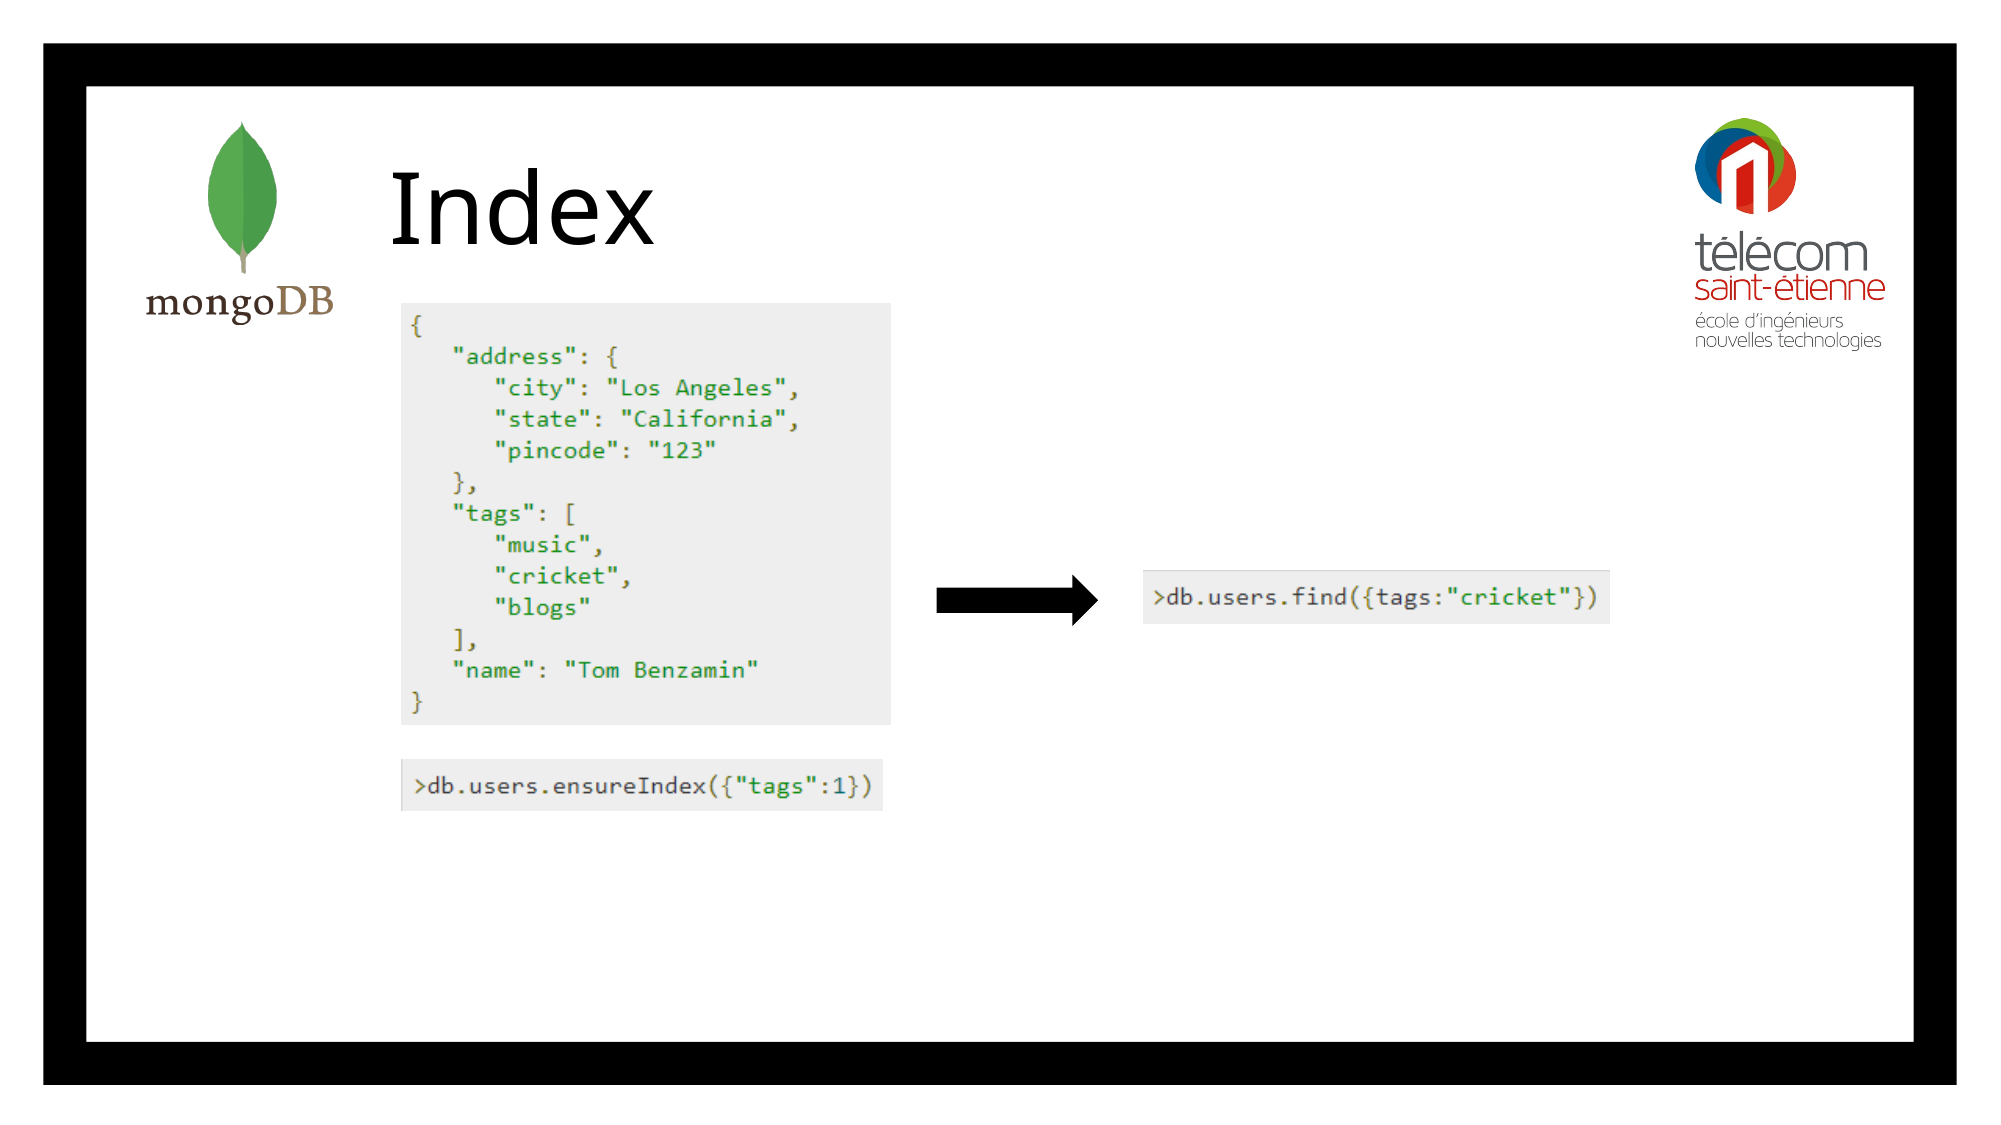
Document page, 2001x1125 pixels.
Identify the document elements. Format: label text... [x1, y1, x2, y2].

title Index [369, 138, 1849, 304]
picture [401, 759, 883, 811]
picture [1143, 570, 1610, 624]
picture [145, 121, 333, 325]
text_box [937, 577, 1097, 624]
picture [1715, 134, 1730, 138]
picture [401, 303, 891, 725]
picture [1695, 118, 1885, 351]
